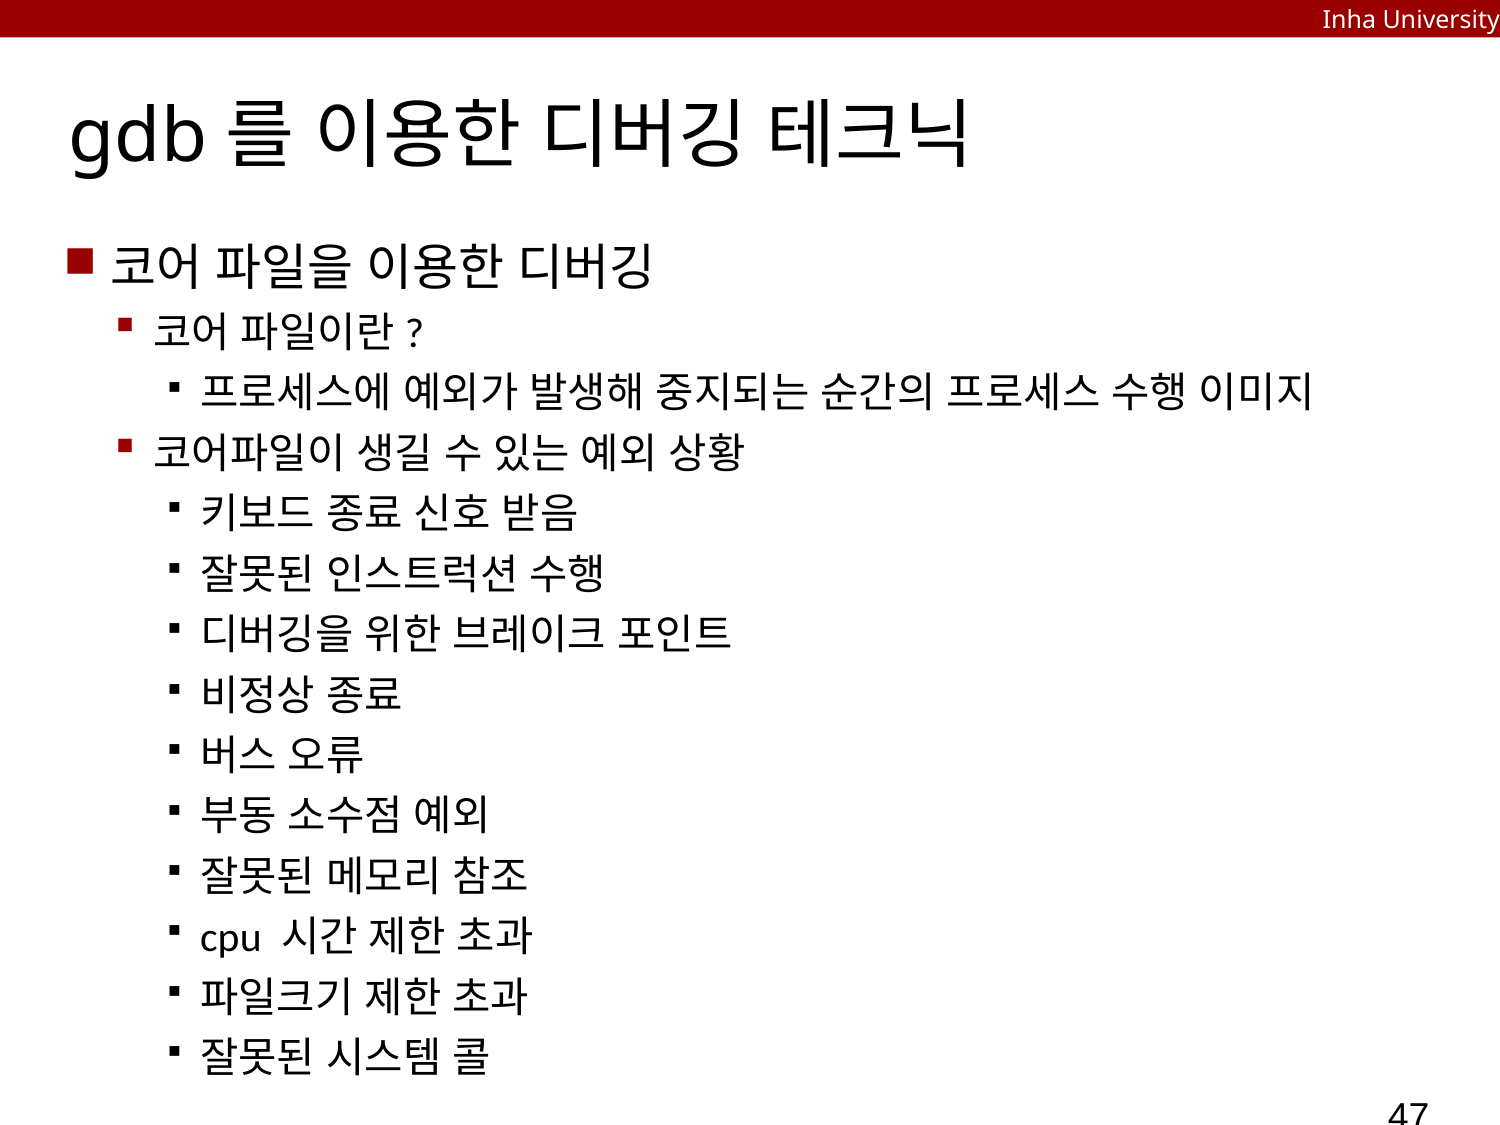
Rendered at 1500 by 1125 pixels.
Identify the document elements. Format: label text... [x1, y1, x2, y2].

text_box Inha University [1322, 3, 1500, 33]
text_box [0, 0, 1500, 38]
list 코어 파일을 이용한 디버깅 코어 파일이란? 프로세스에 예외가 발생해 중지되는 순간의 프로세스 수행 이미지 코어파일이 생길 수 있는 예외 상황 키보드 종료 신호 받음 잘못된 인스트럭션 수행 디버깅을 위한 브레이크 포인트 비정상 종료 버스 오류 부동 소수점 예외 잘못된 메모리 참조 cpu 시간 제한 초과 파일크기 제한 초과 잘못된 시스템 콜 [62, 229, 1438, 1050]
title gdb를 이용한 디버깅 테크닉 [62, 41, 1438, 221]
